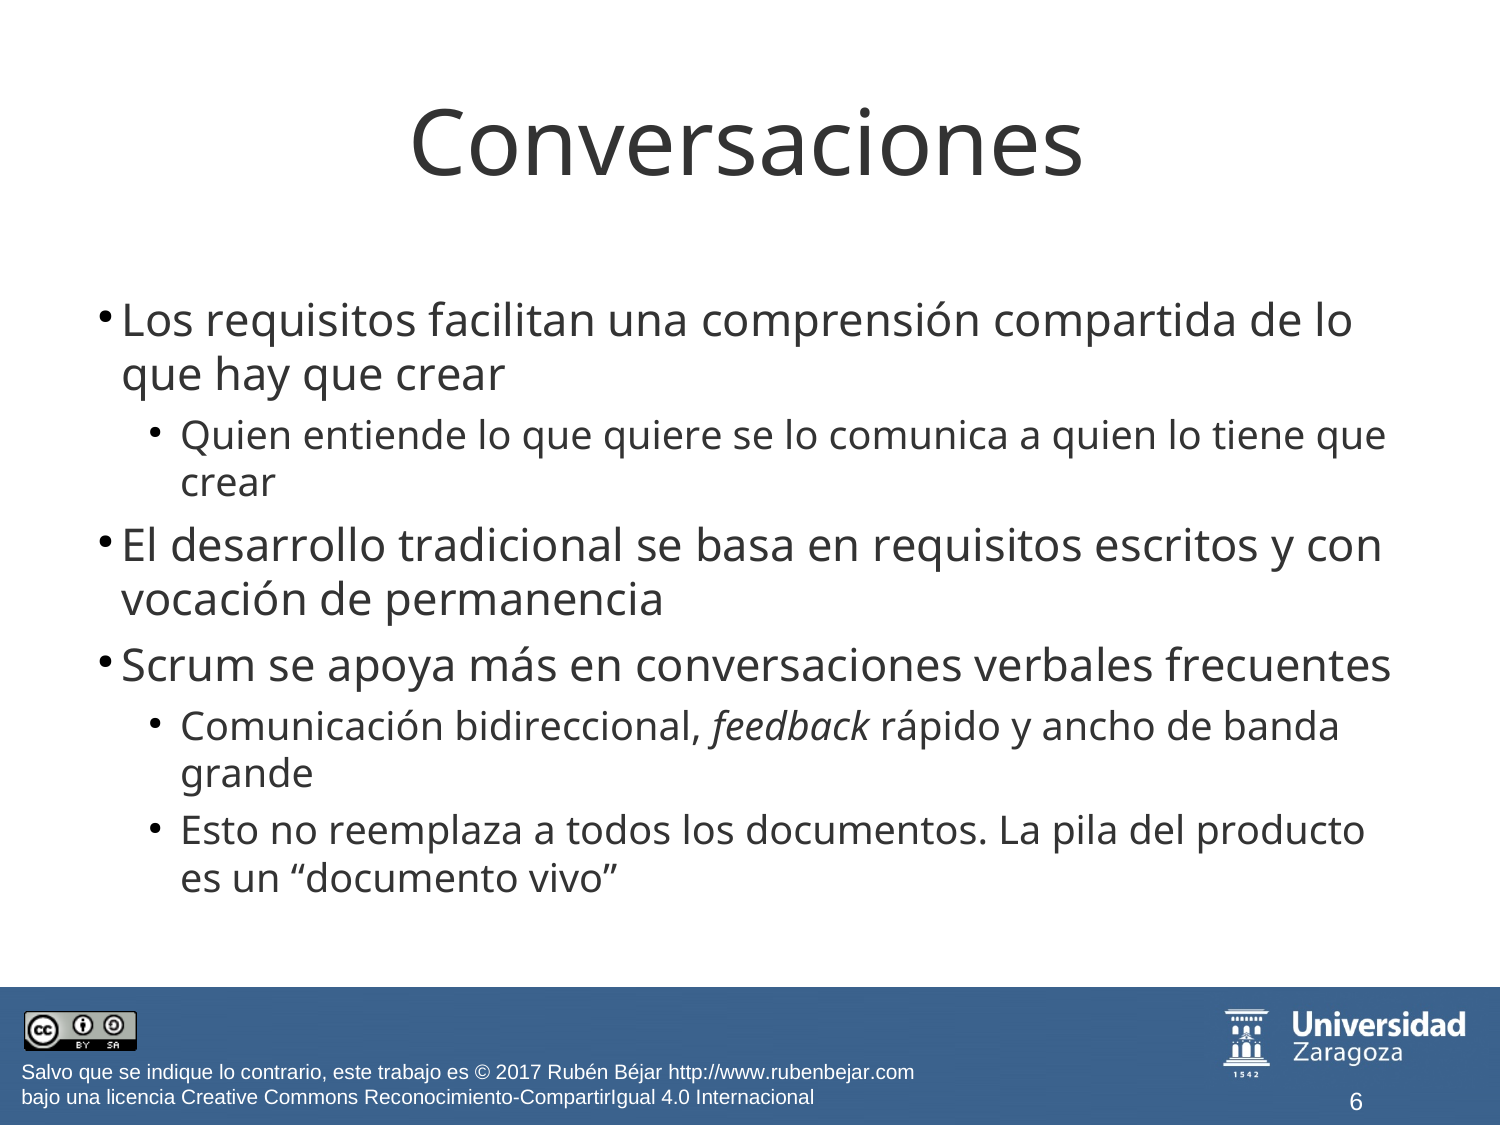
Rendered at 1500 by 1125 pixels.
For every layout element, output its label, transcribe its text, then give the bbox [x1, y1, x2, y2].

list Los requisitos facilitan una comprensión compartida de lo que hay que crear Quien entiende lo que quiere se lo comunica a quien lo tiene que crear El desarrollo tradicional se basa en requisitos escritos y con vocación de permanencia Scrum se apoya más en conversaciones verbales frecuentes Comunicación bidireccional, feedback rápido y ancho de banda grande Esto no reemplaza a todos los documentos. La pila del producto es un “documento vivo” [82, 283, 1418, 957]
title Conversaciones [74, 21, 1420, 257]
picture [0, 987, 1500, 1125]
